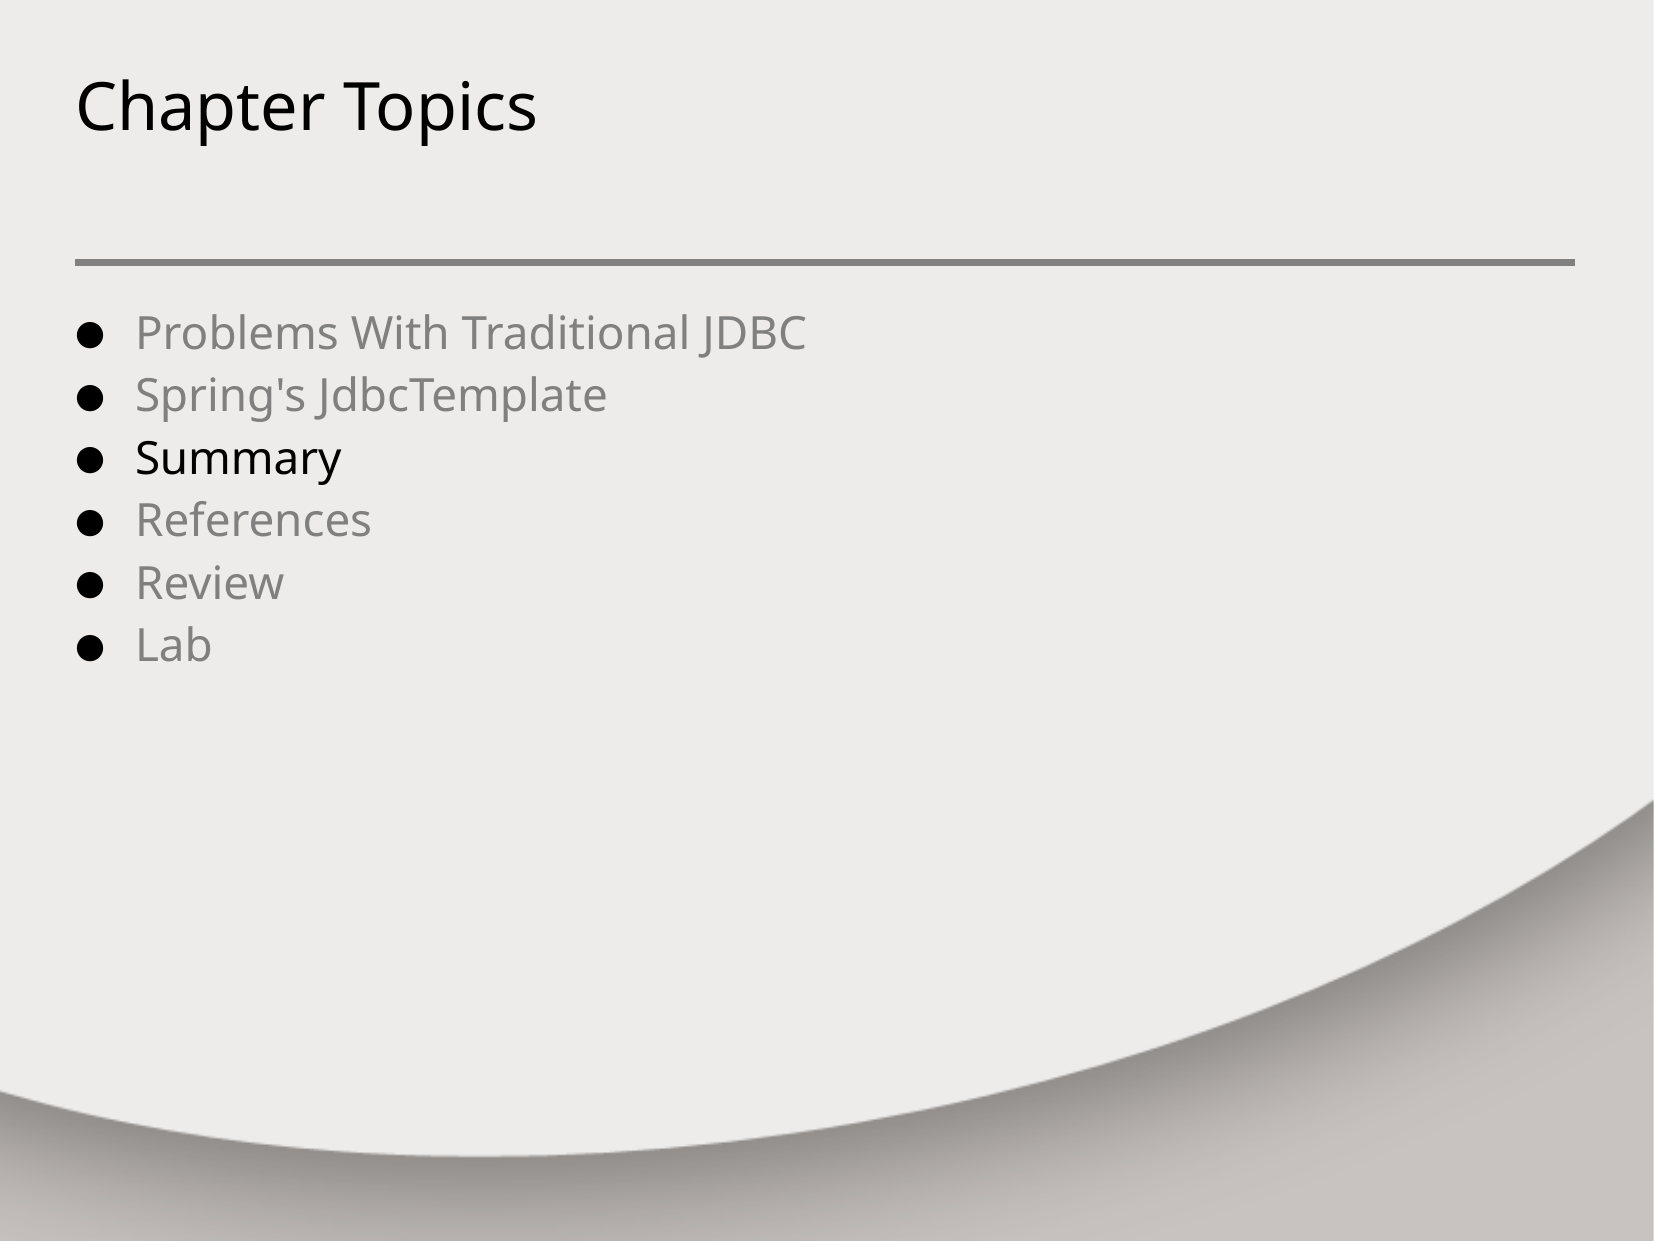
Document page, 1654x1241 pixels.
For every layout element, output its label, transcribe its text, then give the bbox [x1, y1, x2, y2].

list Problems With Traditional JDBC Spring's JdbcTemplate Summary References Review Lab [75, 300, 1576, 1163]
title Chapter Topics [75, 75, 1576, 226]
picture [0, 0, 1654, 1241]
